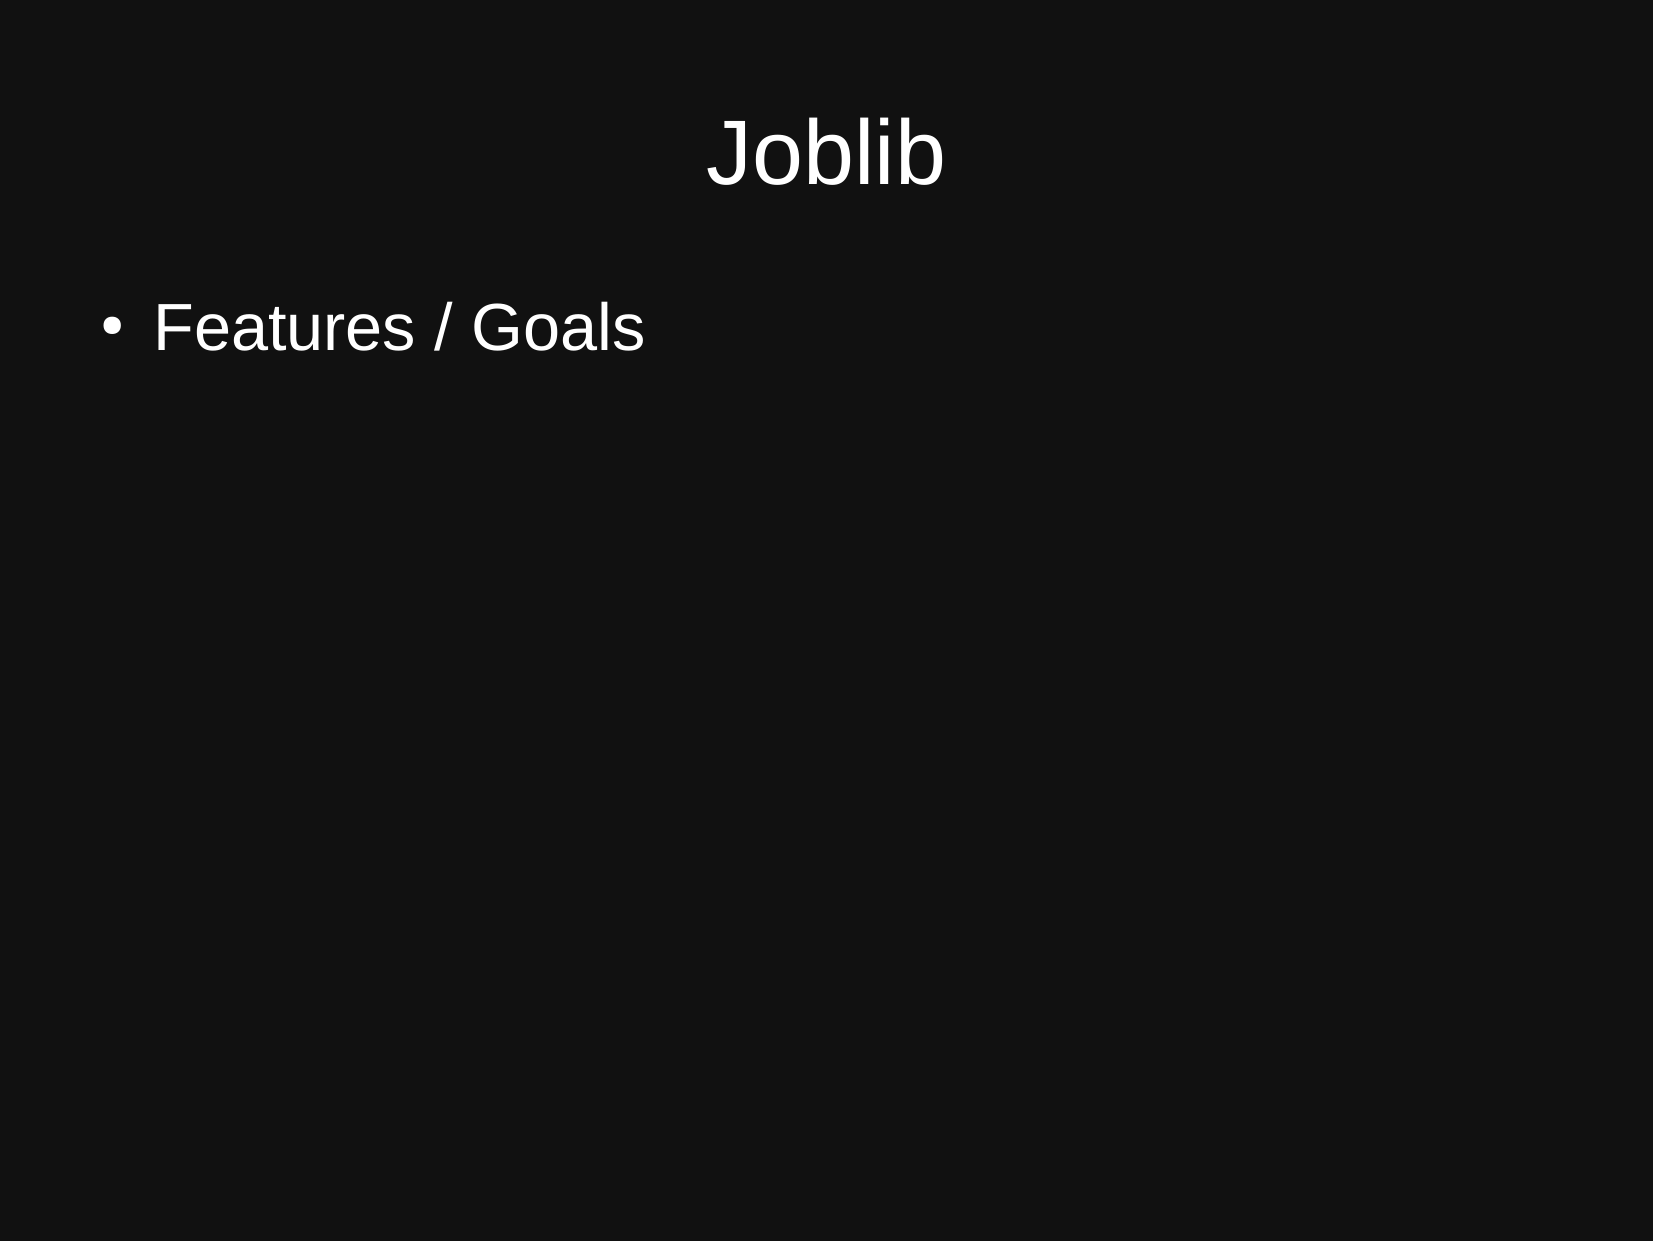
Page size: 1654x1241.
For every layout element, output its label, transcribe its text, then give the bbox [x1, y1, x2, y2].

title Joblib [82, 49, 1571, 257]
list Features / Goals [82, 290, 1571, 1010]
